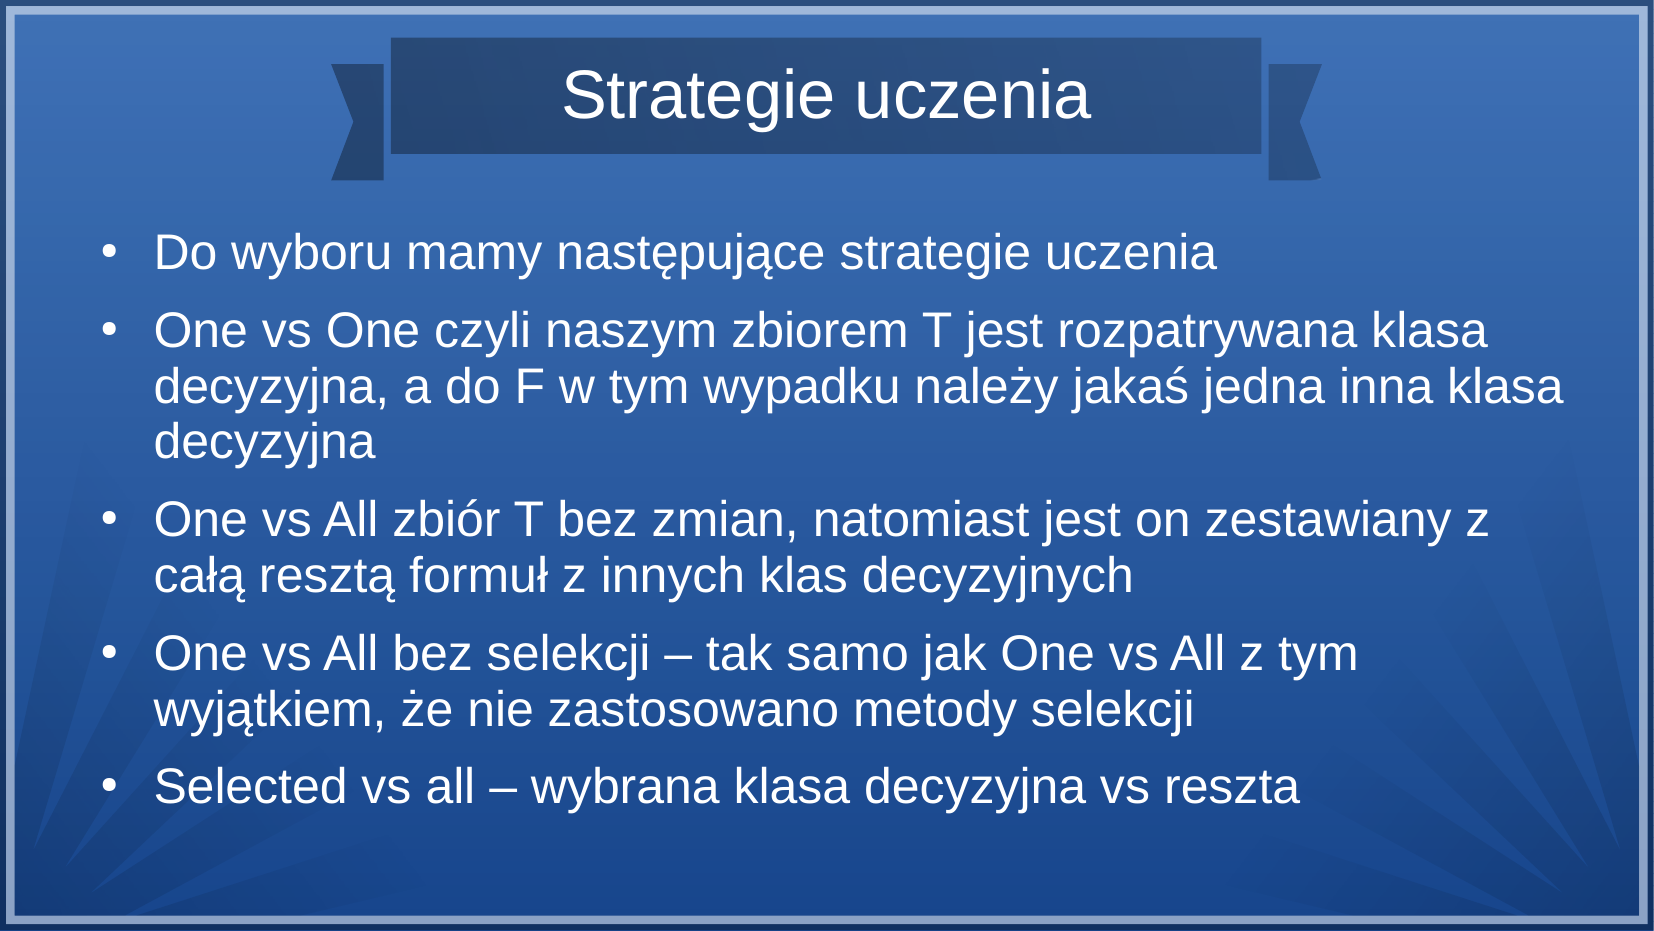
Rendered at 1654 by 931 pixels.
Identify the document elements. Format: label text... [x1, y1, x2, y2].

title Strategie uczenia [389, 35, 1264, 154]
list Do wyboru mamy następujące strategie uczenia One vs One czyli naszym zbiorem T jest rozpatrywana klasa decyzyjna, a do F w tym wypadku należy jakaś jedna inna klasa decyzyjna One vs All zbiór T bez zmian, natomiast jest on zestawiany z całą resztą formuł z innych klas decyzyjnych One vs All bez selekcji – tak samo jak One vs All z tym wyjątkiem, że nie zastosowano metody selekcji Selected vs all – wybrana klasa decyzyjna vs reszta [82, 224, 1571, 848]
